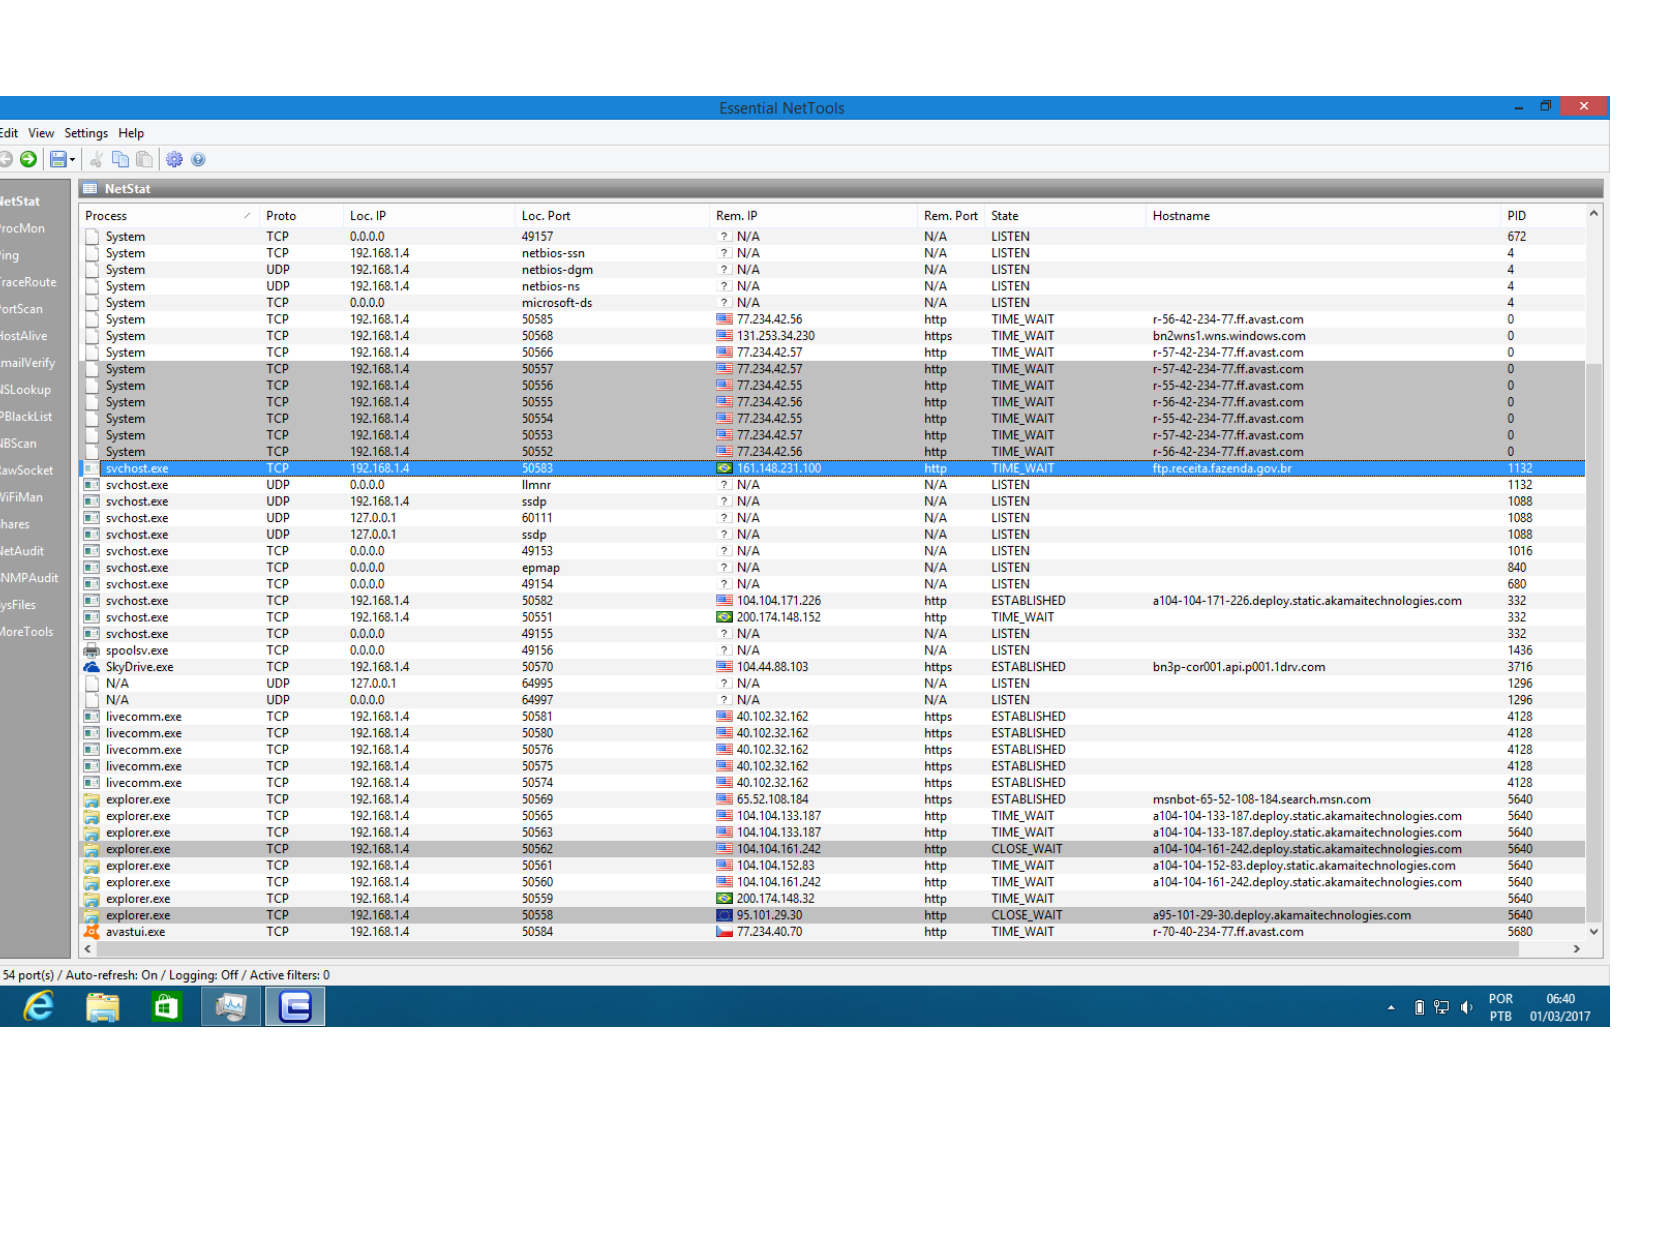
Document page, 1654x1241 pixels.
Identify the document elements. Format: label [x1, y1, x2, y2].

picture [0, 96, 1610, 1027]
